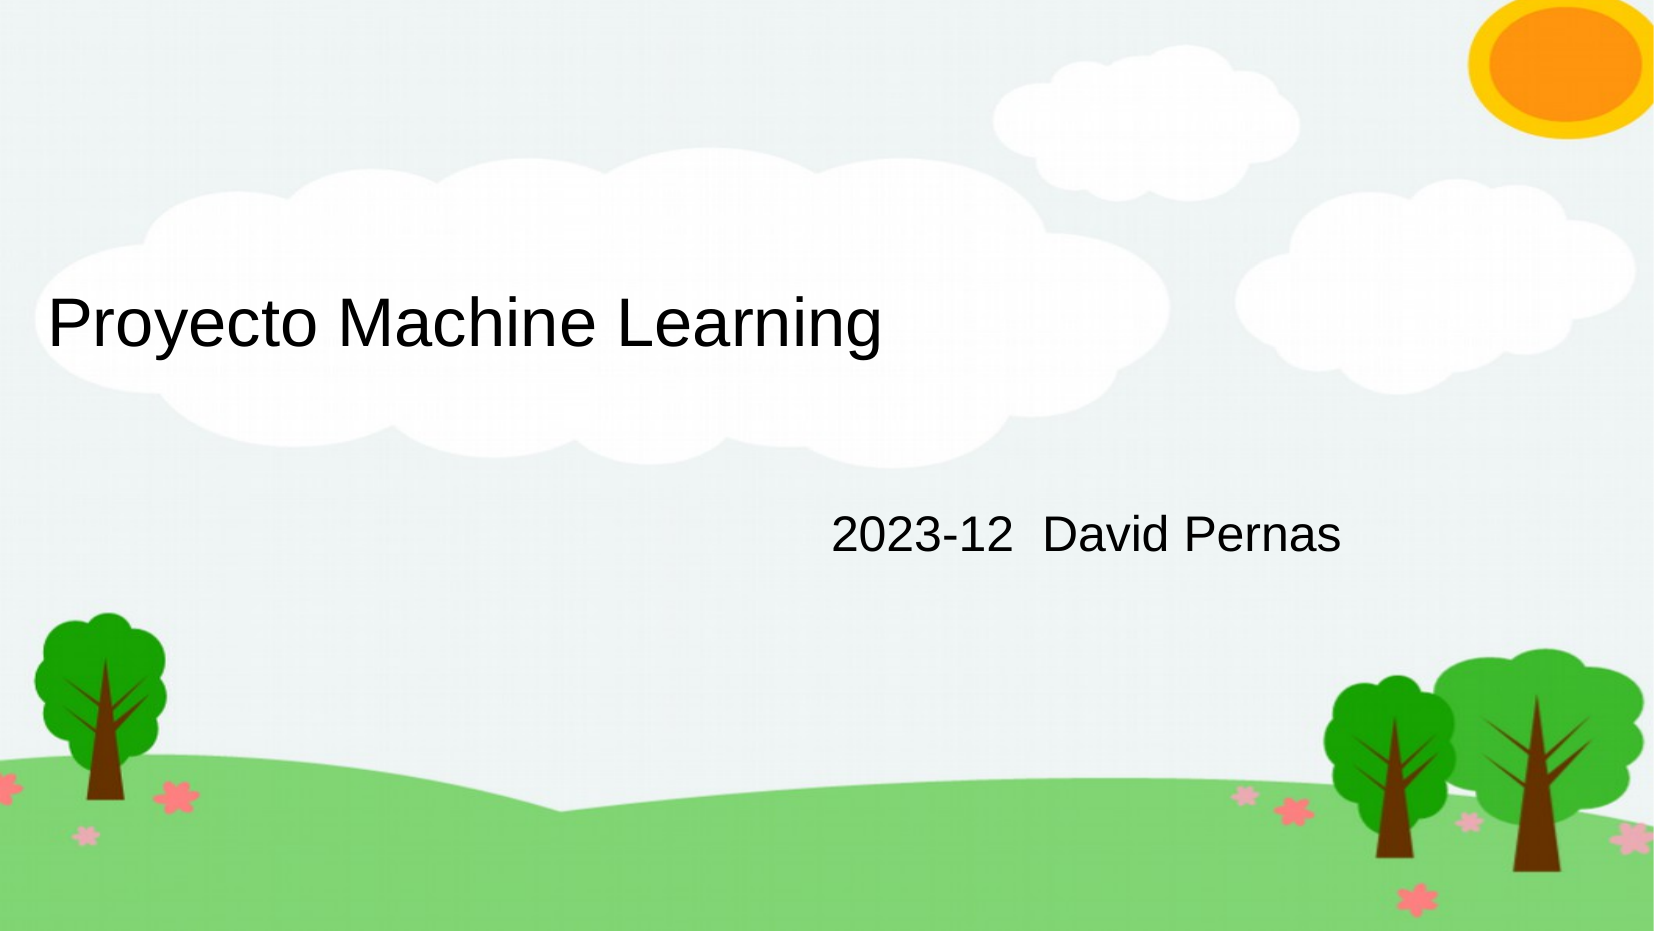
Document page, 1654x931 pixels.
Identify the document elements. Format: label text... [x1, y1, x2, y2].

title Proyecto Machine Learning [47, 212, 1512, 433]
subtitle 2023-12 David Pernas [661, 474, 1512, 594]
picture [0, 0, 1654, 931]
